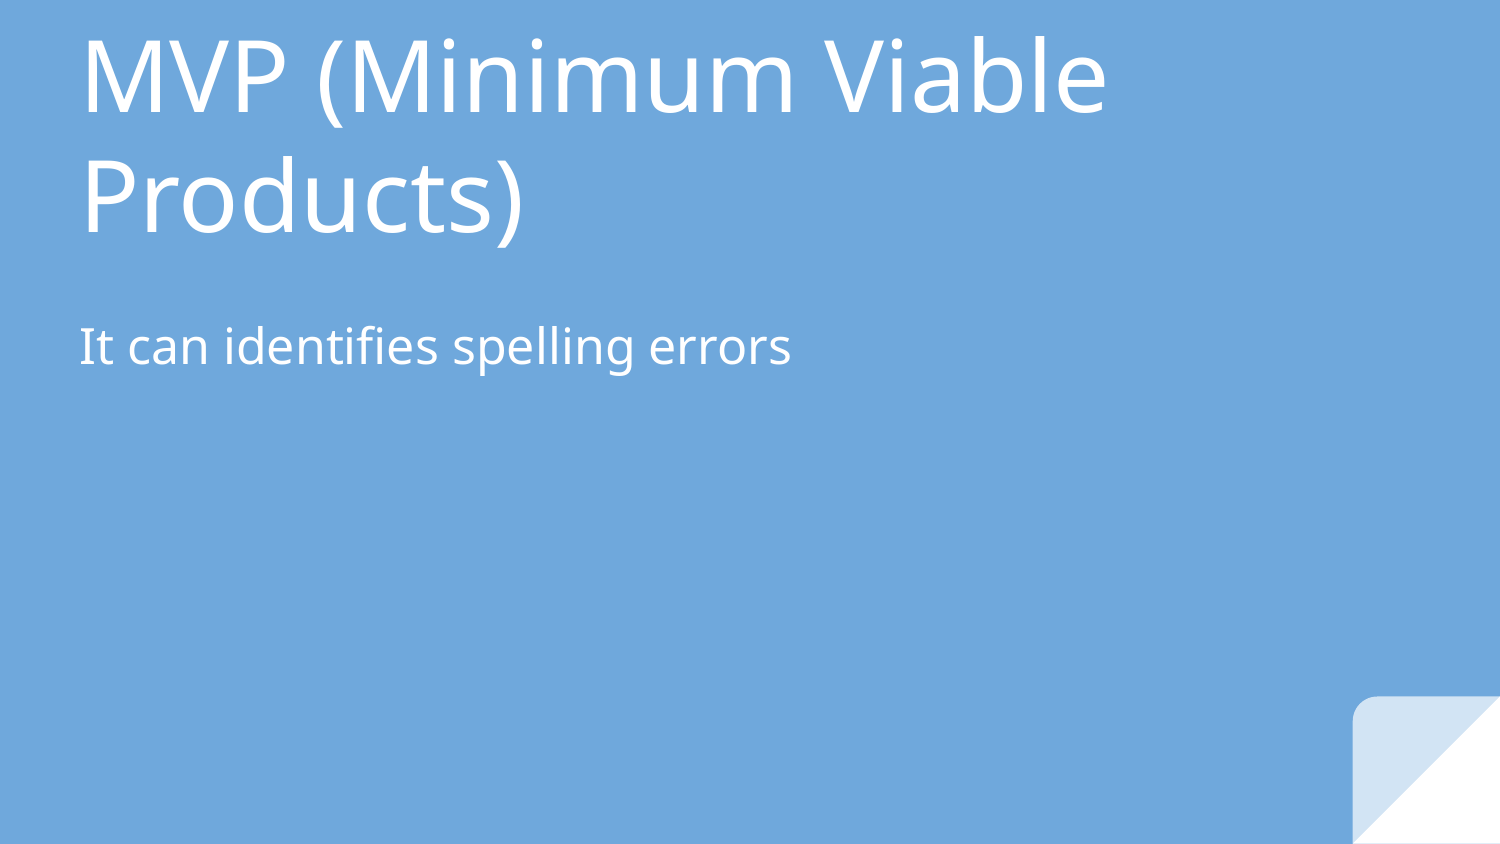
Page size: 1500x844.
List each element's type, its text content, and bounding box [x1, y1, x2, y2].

subtitle It can identifies spelling errors [64, 299, 1413, 675]
title MVP (Minimum Viable Products) [64, 64, 1413, 268]
